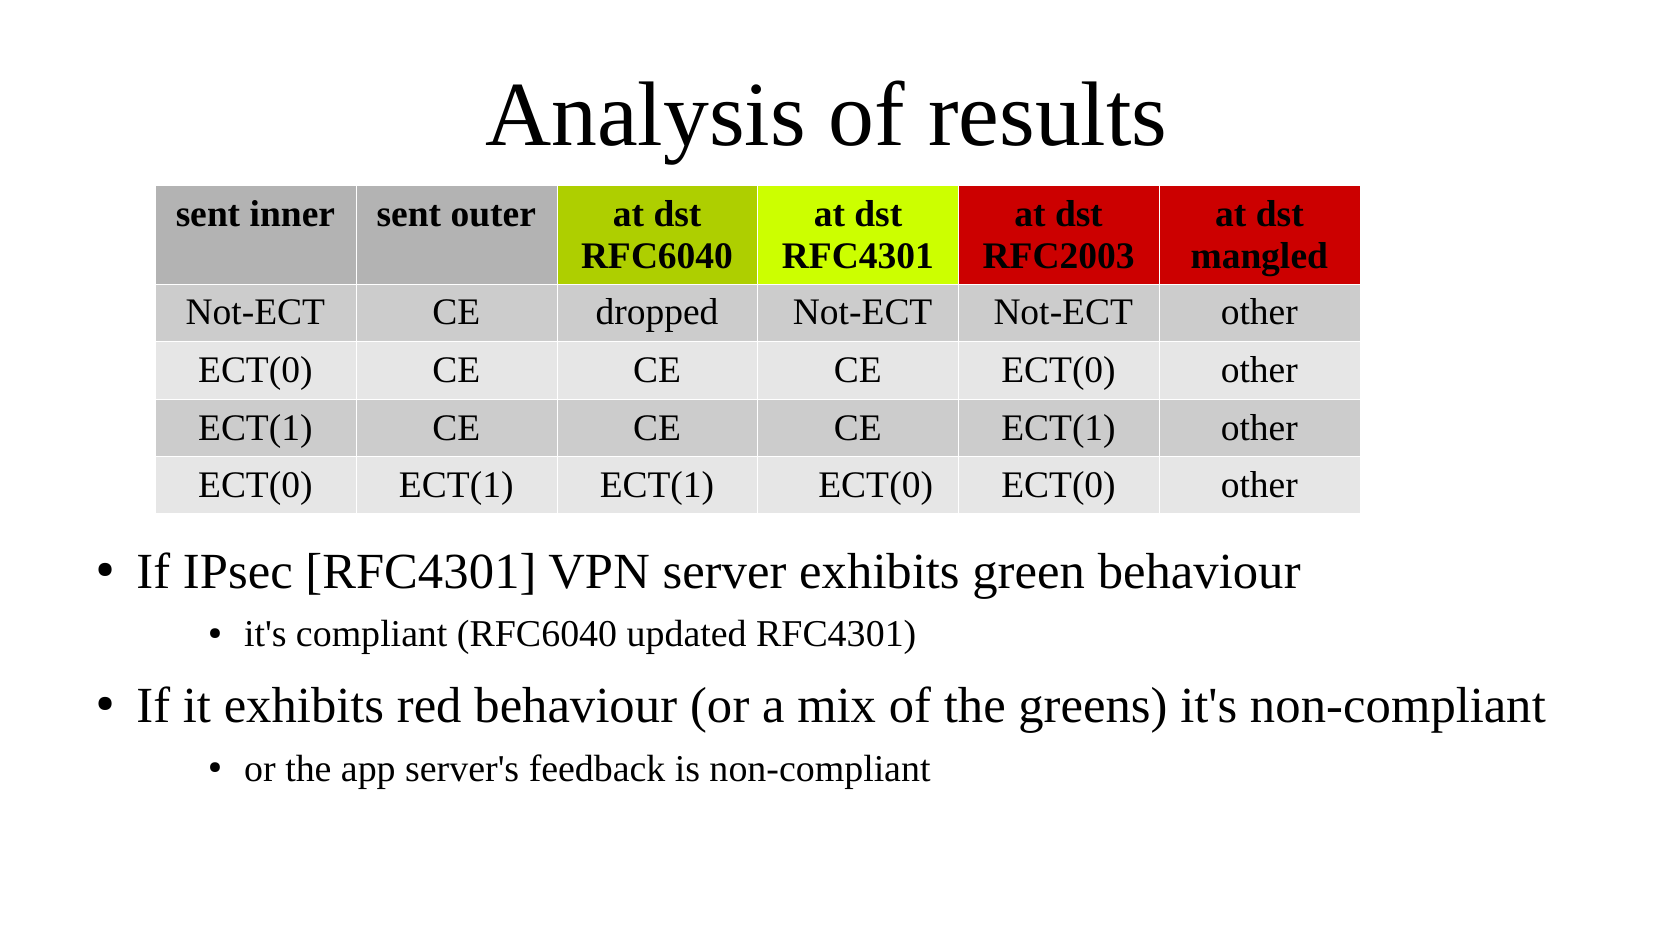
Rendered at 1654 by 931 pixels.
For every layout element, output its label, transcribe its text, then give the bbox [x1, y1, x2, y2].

table_cell CE [758, 400, 958, 456]
table_header at dst RFC6040 [558, 186, 757, 284]
table_cell ECT(0) [959, 457, 1159, 513]
table_header sent outer [357, 186, 557, 284]
table_cell ECT(1) [558, 457, 757, 513]
table_header at dst RFC4301 [758, 186, 958, 284]
table_cell CE [758, 342, 958, 399]
table_cell ECT(0) [758, 457, 958, 513]
table_header sent inner [156, 186, 356, 284]
table_cell ECT(1) [959, 400, 1159, 456]
table_cell Not-ECT [959, 285, 1159, 341]
list If IPsec [RFC4301] VPN server exhibits green behaviour it's compliant (RFC6040 updated RFC4301) If it exhibits red behaviour (or a mix of the greens) it's non-compliant or the app server's feedback is non-compliant [82, 543, 1571, 839]
table_header at dst mangled [1160, 186, 1360, 284]
table_cell Not-ECT [156, 285, 356, 341]
table_cell other [1160, 342, 1360, 399]
table_cell Not-ECT [758, 285, 958, 341]
table_cell ECT(0) [959, 342, 1159, 399]
table_cell other [1160, 285, 1360, 341]
table_cell CE [357, 285, 557, 341]
table_cell ECT(0) [156, 342, 356, 399]
table_cell ECT(1) [156, 400, 356, 456]
table_cell CE [558, 400, 757, 456]
table_cell ECT(0) [156, 457, 356, 513]
table_cell CE [558, 342, 757, 399]
table_cell CE [357, 400, 557, 456]
table_cell ECT(1) [357, 457, 557, 513]
table_cell other [1160, 400, 1360, 456]
table_cell other [1160, 457, 1360, 513]
table_cell dropped [558, 285, 757, 341]
table_cell CE [357, 342, 557, 399]
title Analysis of results [82, 37, 1571, 193]
table_header at dst RFC2003 [959, 186, 1159, 284]
